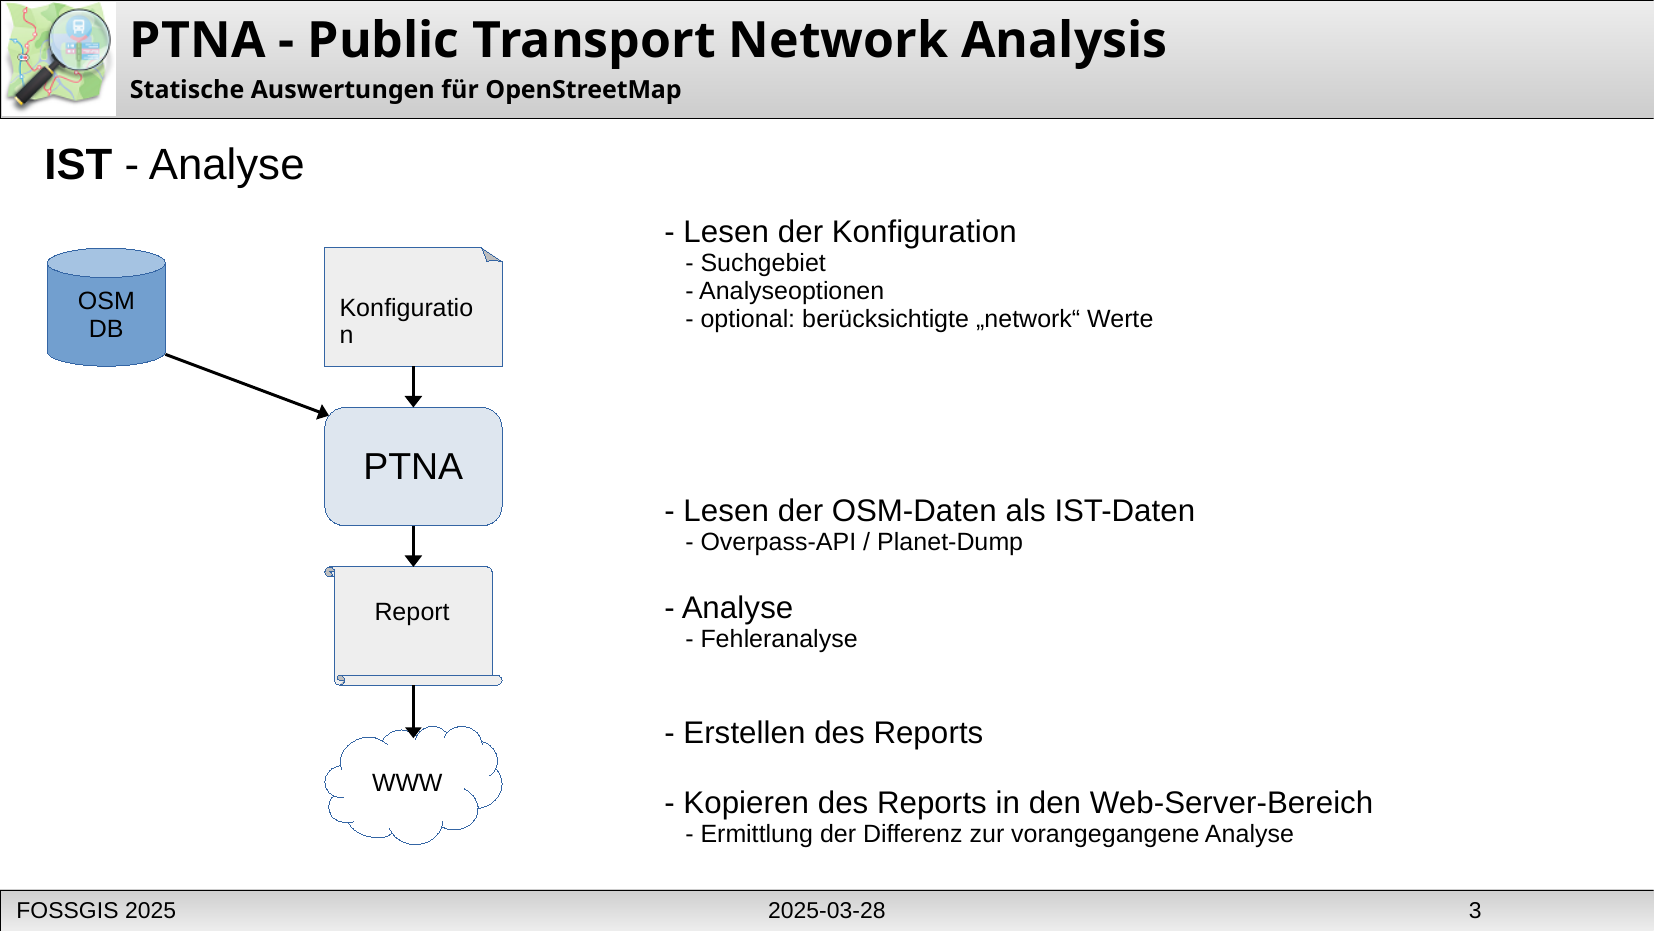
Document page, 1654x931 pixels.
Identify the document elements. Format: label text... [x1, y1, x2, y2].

text_box PTNA [324, 407, 503, 526]
text_box Konfiguration [324, 285, 502, 346]
text_box WWW [324, 726, 503, 845]
text_box [334, 650, 503, 686]
text_box 2025-03-28 [203, 889, 1453, 931]
picture [2, 2, 115, 116]
text_box PTNA - Public Transport Network Analysis [115, 0, 1653, 59]
text_box IST - Analyse [29, 132, 320, 197]
text_box [324, 566, 493, 590]
text_box OSM DB [47, 264, 166, 367]
text_box Report [324, 590, 502, 650]
text_box [0, 0, 115, 119]
text_box [324, 247, 503, 367]
text_box - Lesen der Konfiguration - Suchgebiet - Analyseoptionen - optional: berücksichtigte „network“ Werte - Lesen der OSM-Daten als IST-Daten - Overpass-API / Planet-Dump - Analyse - Fehleranalyse - Erstellen des Reports - Kopieren des Reports in den Web-Server-Bereich - Ermittlung der Differenz zur vorangegangene Analyse [649, 206, 1625, 856]
text_box FOSSGIS 2025 [1, 888, 203, 931]
text_box 10 [1453, 888, 1654, 931]
text_box Statische Auswertungen für OpenStreetMap [115, 59, 1653, 119]
